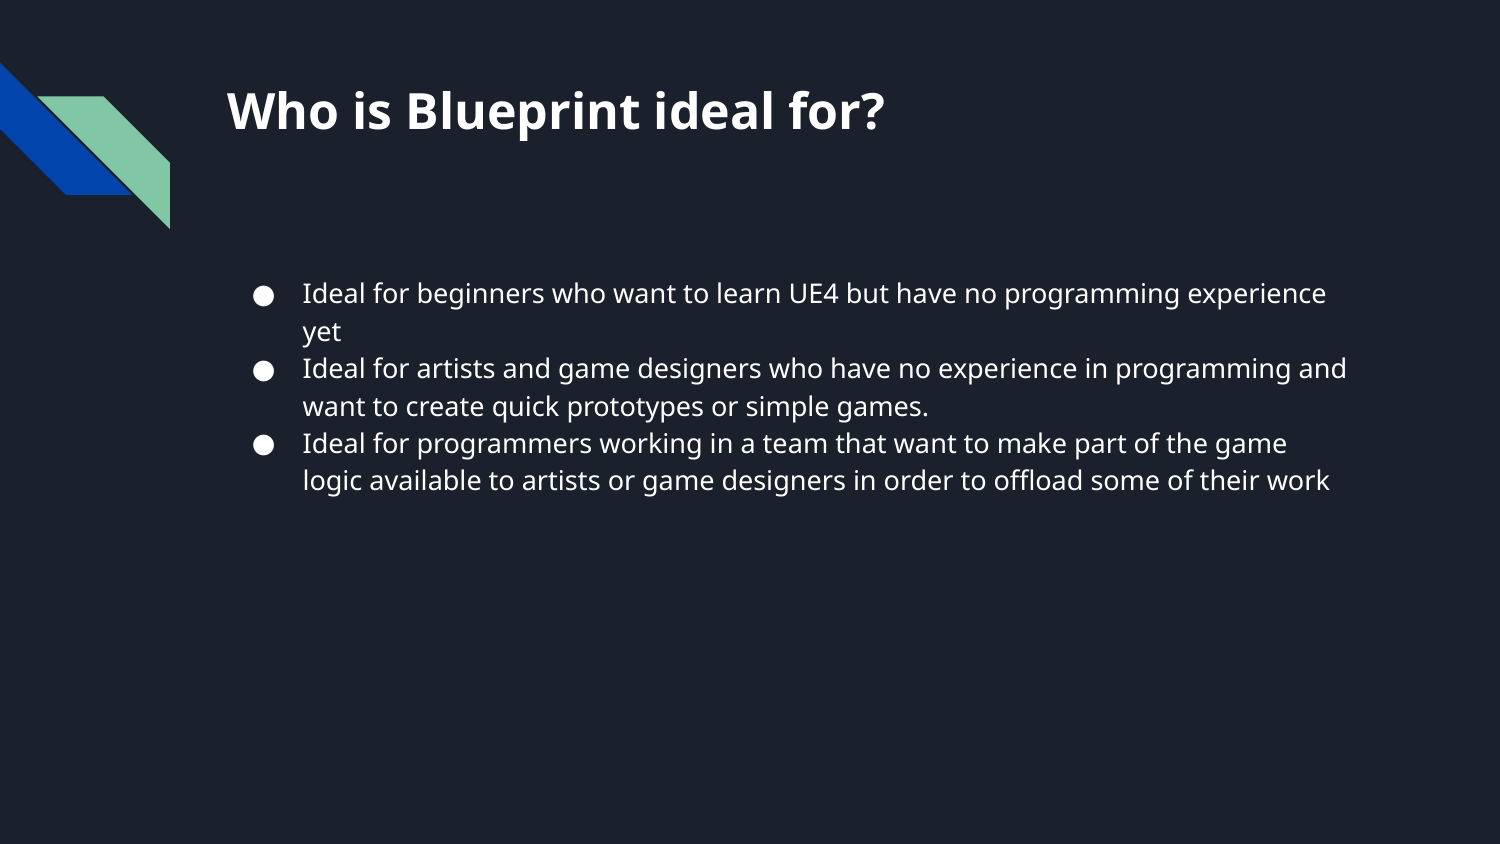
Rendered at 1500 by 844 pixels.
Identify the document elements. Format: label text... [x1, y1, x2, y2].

text_box Ideal for beginners who want to learn UE4 but have no programming experience yet Ideal for artists and game designers who have no experience in programming and want to create quick prototypes or simple games. Ideal for programmers working in a team that want to make part of the game logic available to artists or game designers in order to offload some of their work [212, 257, 1368, 735]
text_box Who is Blueprint ideal for? [212, 64, 1368, 215]
